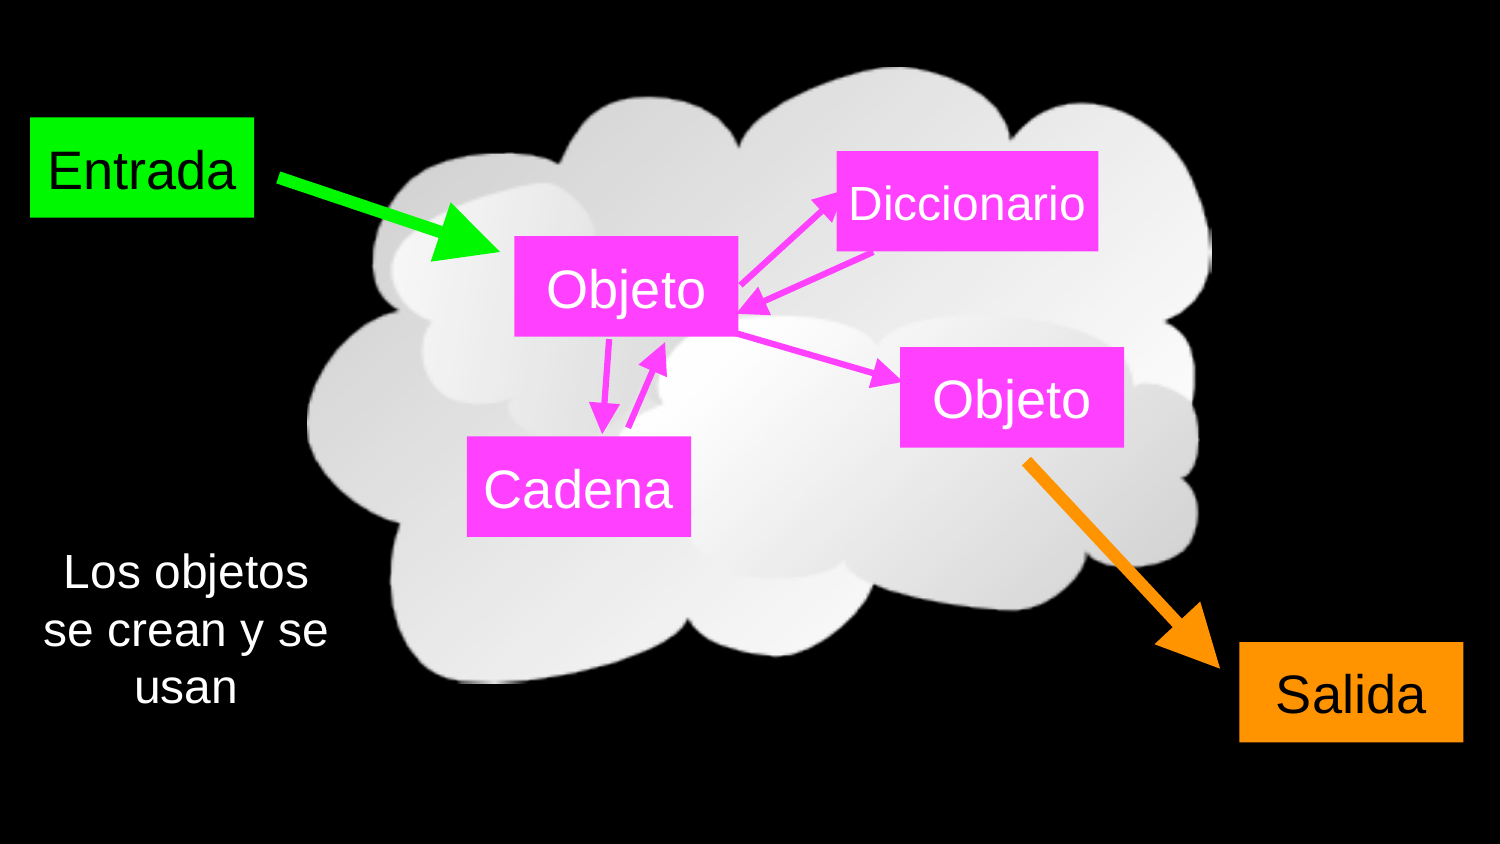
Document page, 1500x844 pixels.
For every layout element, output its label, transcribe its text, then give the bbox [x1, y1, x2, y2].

text_box Cadena [466, 436, 692, 537]
text_box Objeto [900, 347, 1125, 448]
text_box Diccionario [836, 151, 1099, 252]
text_box Objeto [514, 236, 739, 337]
text_box Entrada [30, 117, 255, 218]
picture [307, 67, 1212, 684]
text_box Salida [1239, 642, 1464, 743]
text_box Los objetos se crean y se usan [38, 546, 335, 708]
